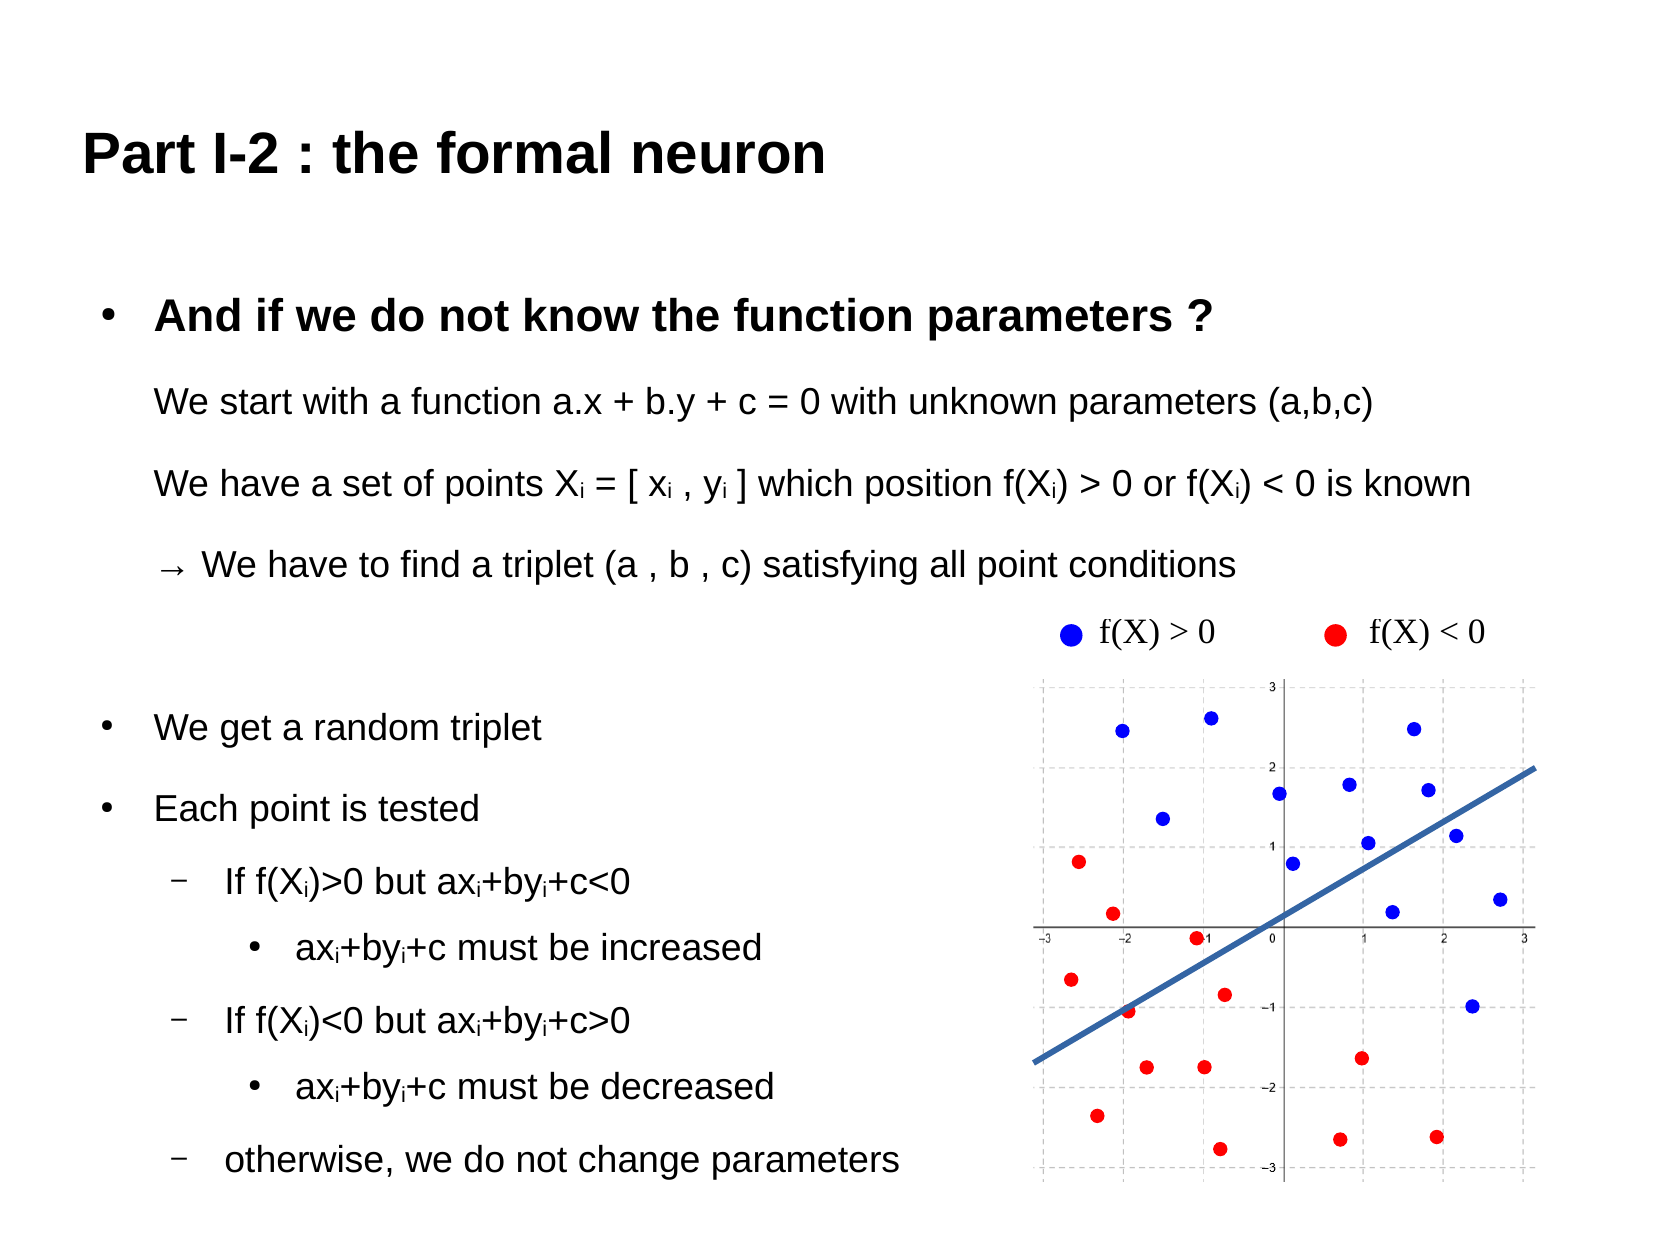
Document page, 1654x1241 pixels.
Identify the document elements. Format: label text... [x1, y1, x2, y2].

list And if we do not know the function parameters ? We start with a function a.x + b.y + c = 0 with unknown parameters (a,b,c) We have a set of points Xi = [ xi , yi ] which position f(Xi) > 0 or f(Xi) < 0 is known → We have to find a triplet (a , b , c) satisfying all point conditions We get a random triplet Each point is tested If f(Xi)>0 but axi+byi+c<0 axi+byi+c must be increased If f(Xi)<0 but axi+byi+c>0 axi+byi+c must be decreased otherwise, we do not change parameters [82, 290, 1536, 1182]
picture [1033, 619, 1536, 1059]
picture [1033, 772, 1536, 1182]
title Part I-2 : the formal neuron [82, 49, 1571, 257]
